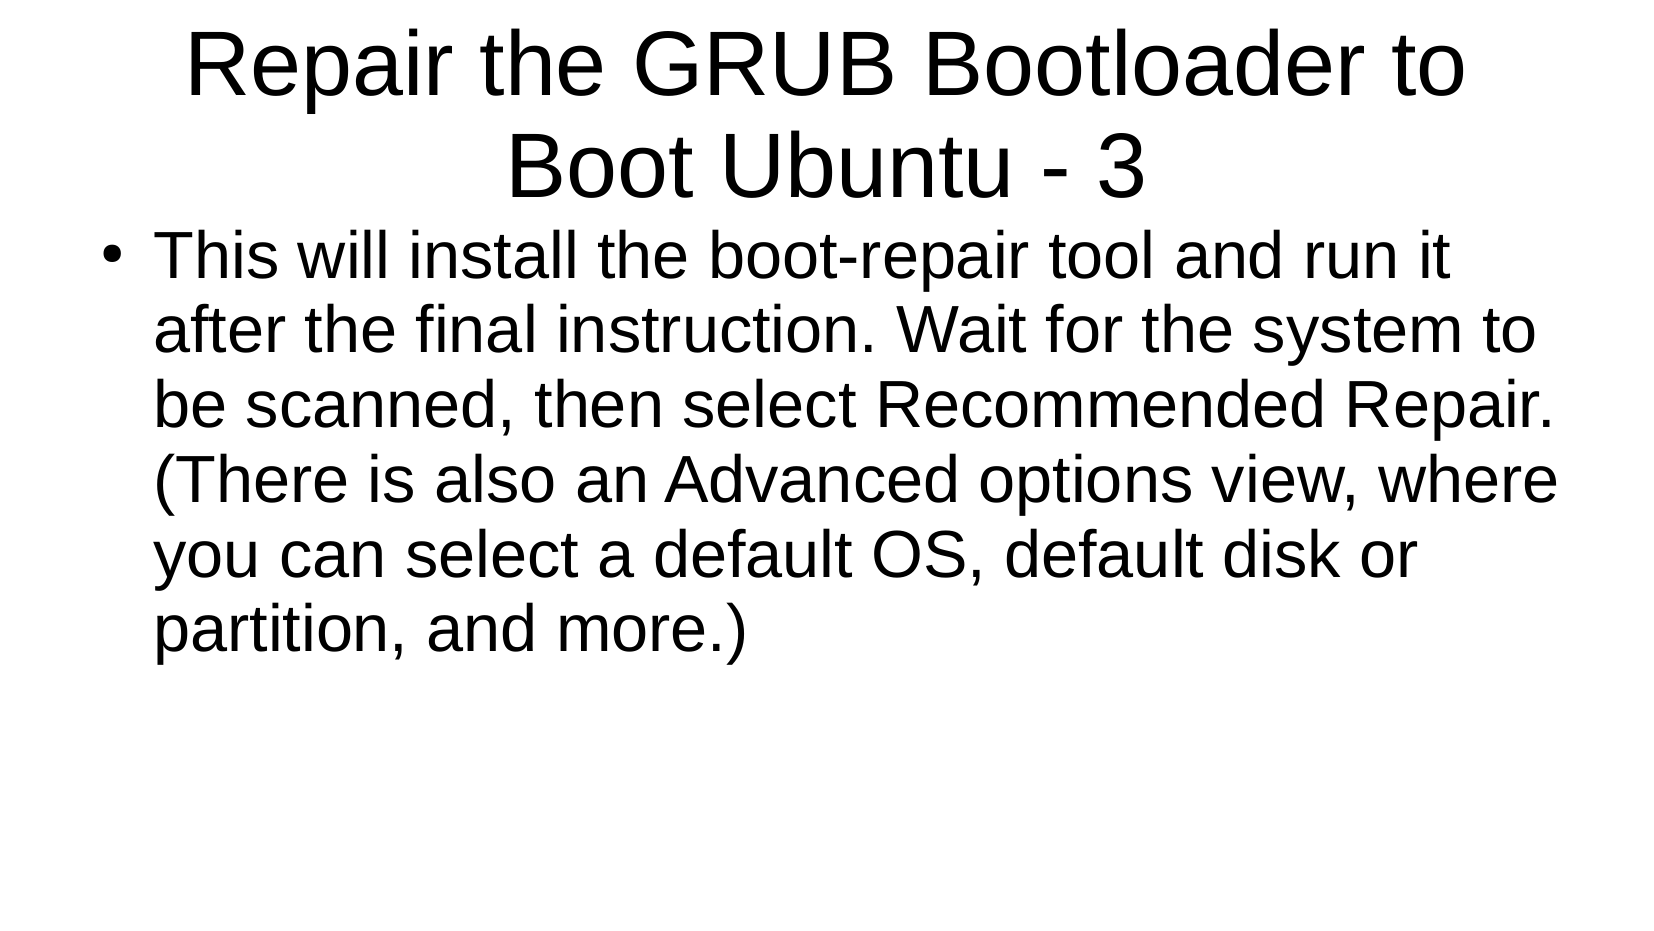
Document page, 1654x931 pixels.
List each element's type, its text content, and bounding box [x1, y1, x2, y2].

list This will install the boot-repair tool and run it after the final instruction. Wait for the system to be scanned, then select Recommended Repair. (There is also an Advanced options view, where you can select a default OS, default disk or partition, and more.) [82, 217, 1571, 758]
title Repair the GRUB Bootloader to Boot Ubuntu - 3 [82, 12, 1571, 217]
